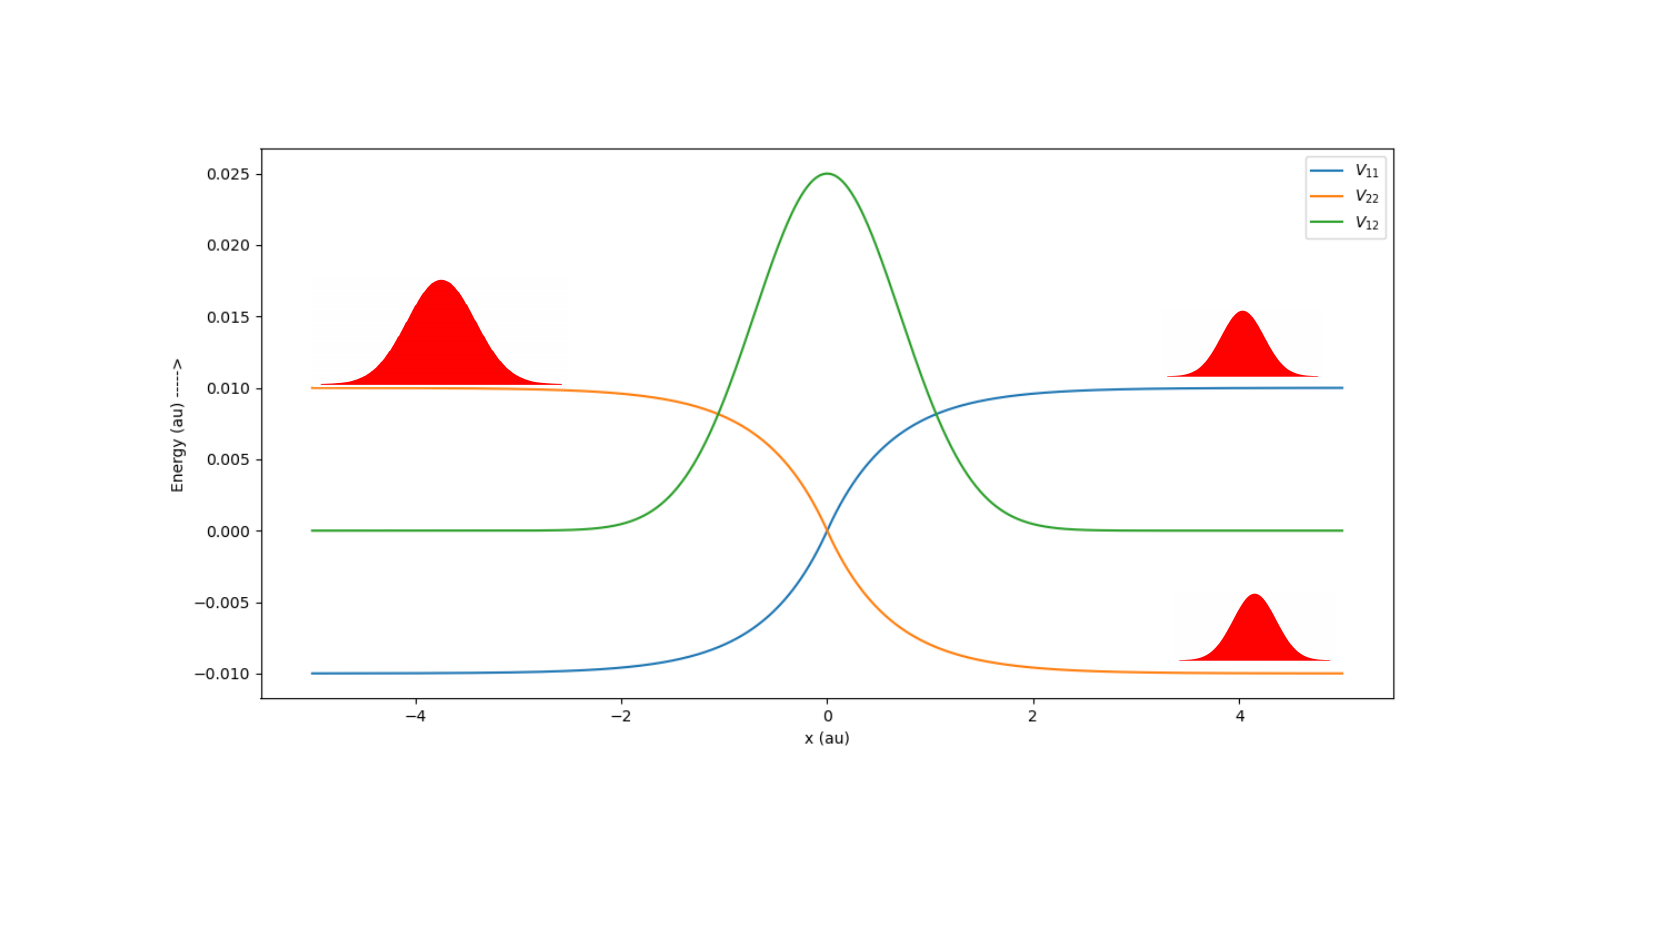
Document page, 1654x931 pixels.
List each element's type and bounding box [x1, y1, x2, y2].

picture [78, 63, 1540, 777]
